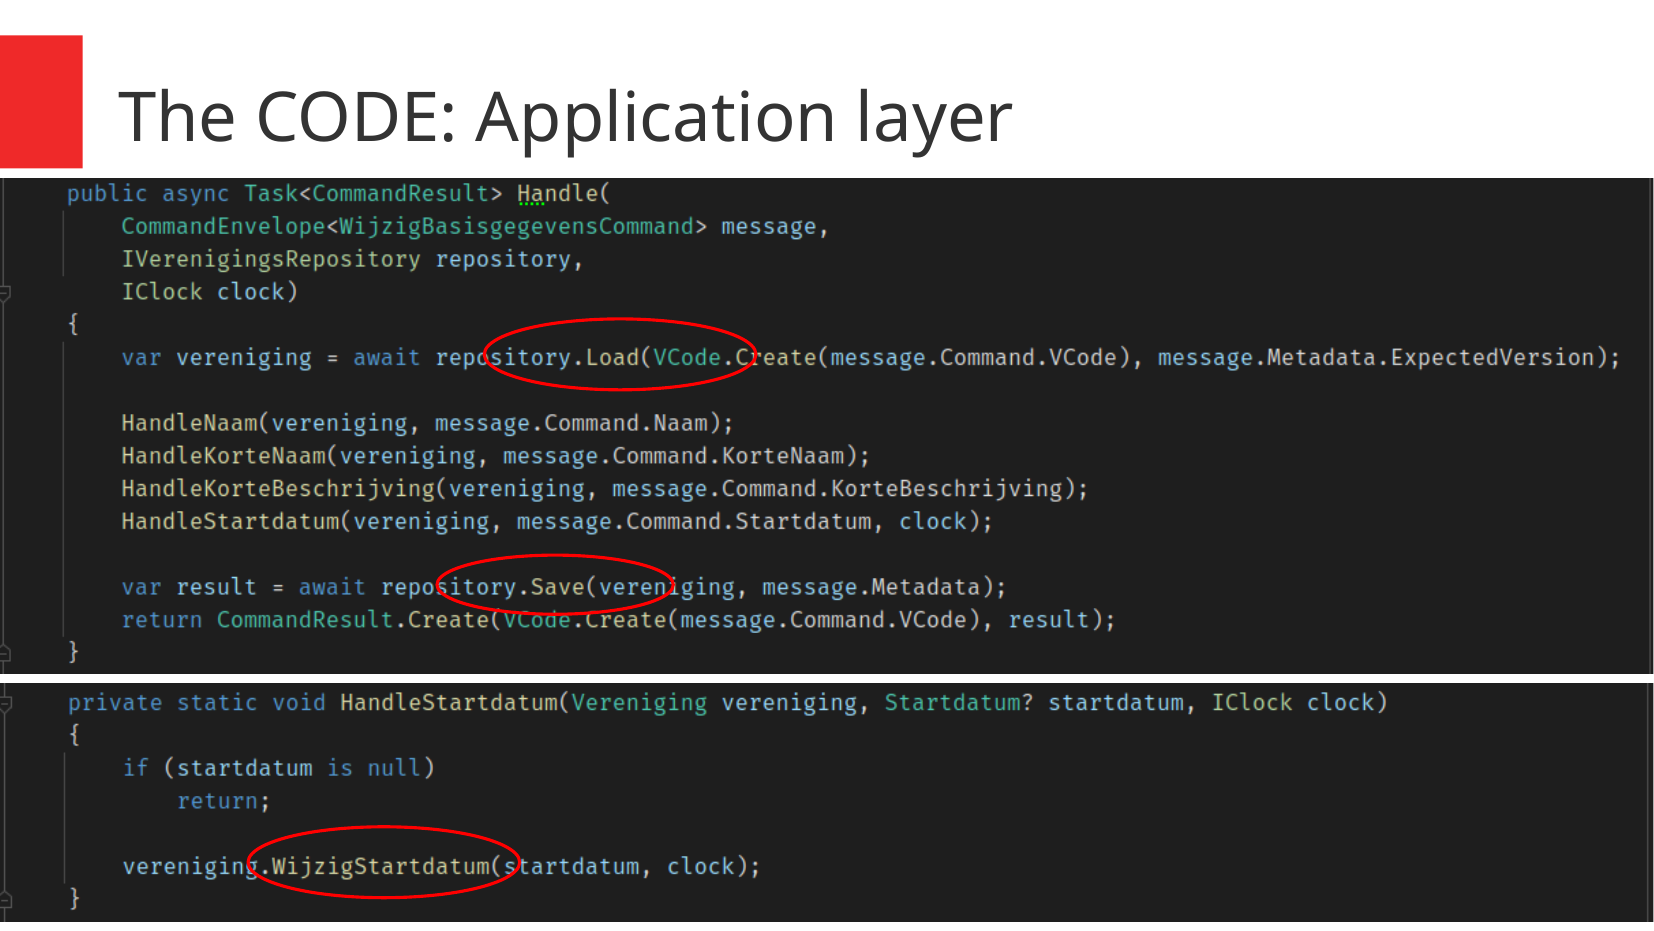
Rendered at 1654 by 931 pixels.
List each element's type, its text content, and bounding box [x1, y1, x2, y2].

picture [0, 683, 1654, 922]
text_box [248, 826, 520, 898]
title The CODE: Application layer [118, 37, 1571, 178]
text_box [484, 318, 756, 390]
picture [0, 178, 1654, 674]
text_box [437, 555, 674, 615]
